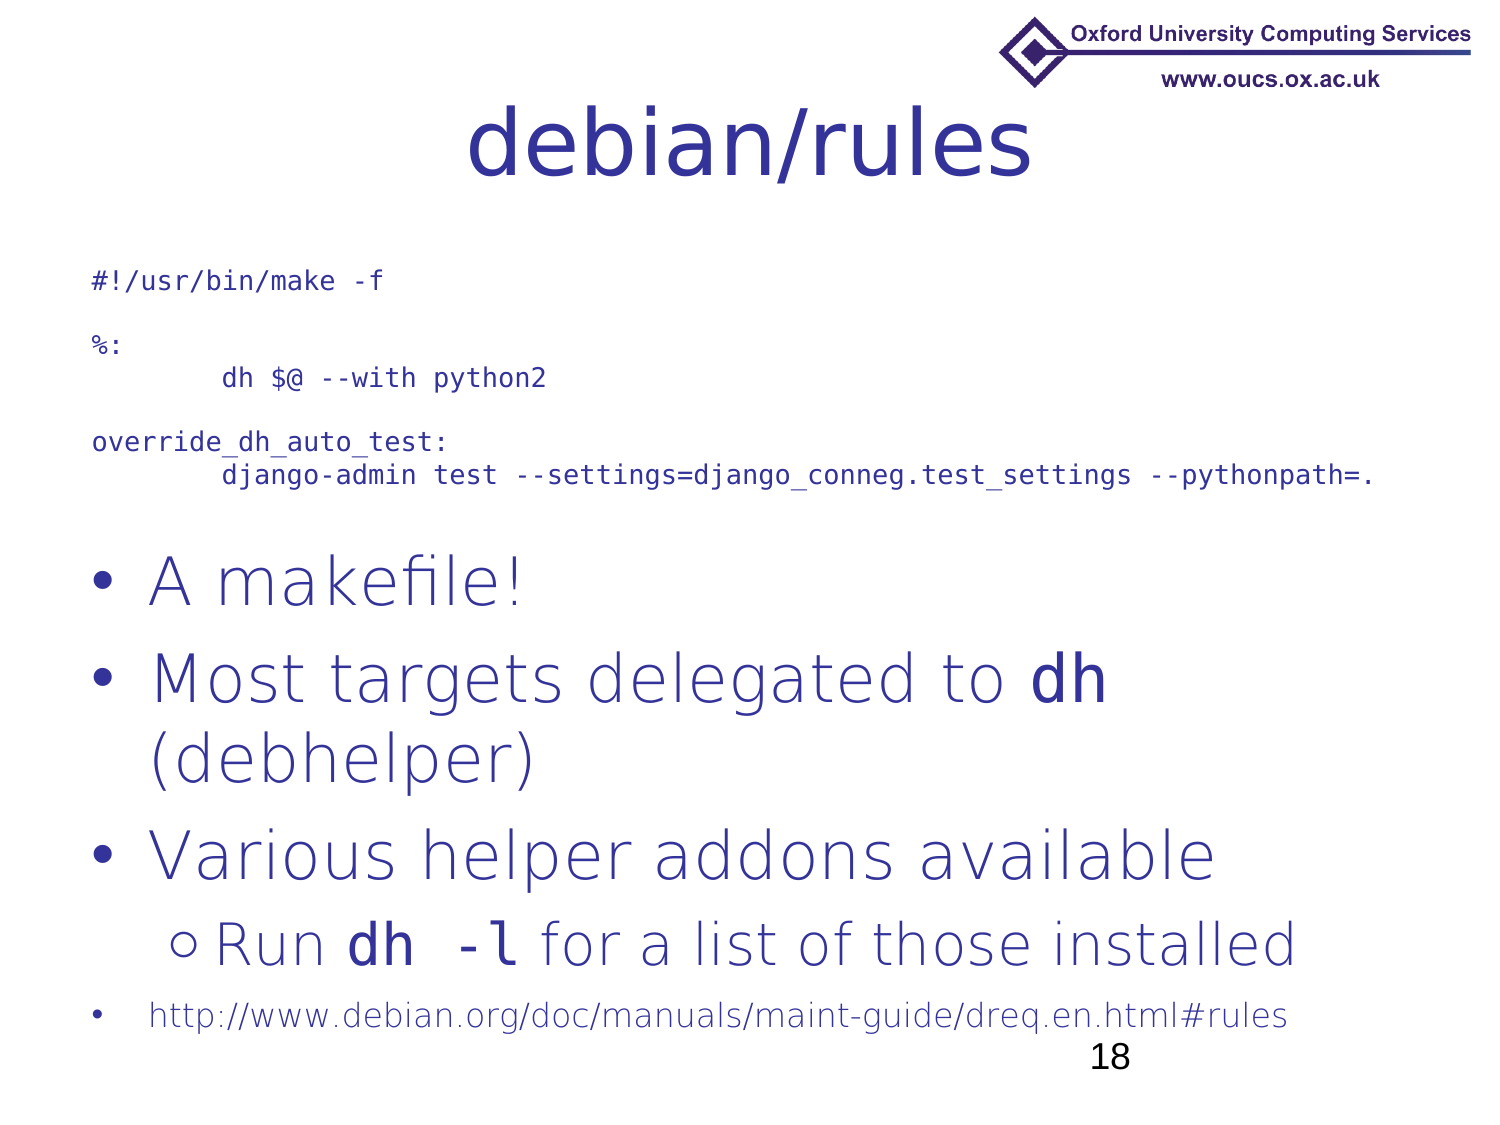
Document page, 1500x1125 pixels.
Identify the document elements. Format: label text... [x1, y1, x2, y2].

list A makefile! Most targets delegated to dh (debhelper) Various helper addons available Run dh -l for a list of those installed http://www.debian.org/doc/manuals/maint-guide/dreq.en.html#rules [76, 531, 1427, 1124]
title debian/rules [75, 45, 1426, 233]
list #!/usr/bin/make -f %: dh $@ --with python2 override_dh_auto_test: django-admin test --settings=django_conneg.test_settings --pythonpath=. [76, 255, 1427, 531]
picture [998, 16, 1471, 102]
